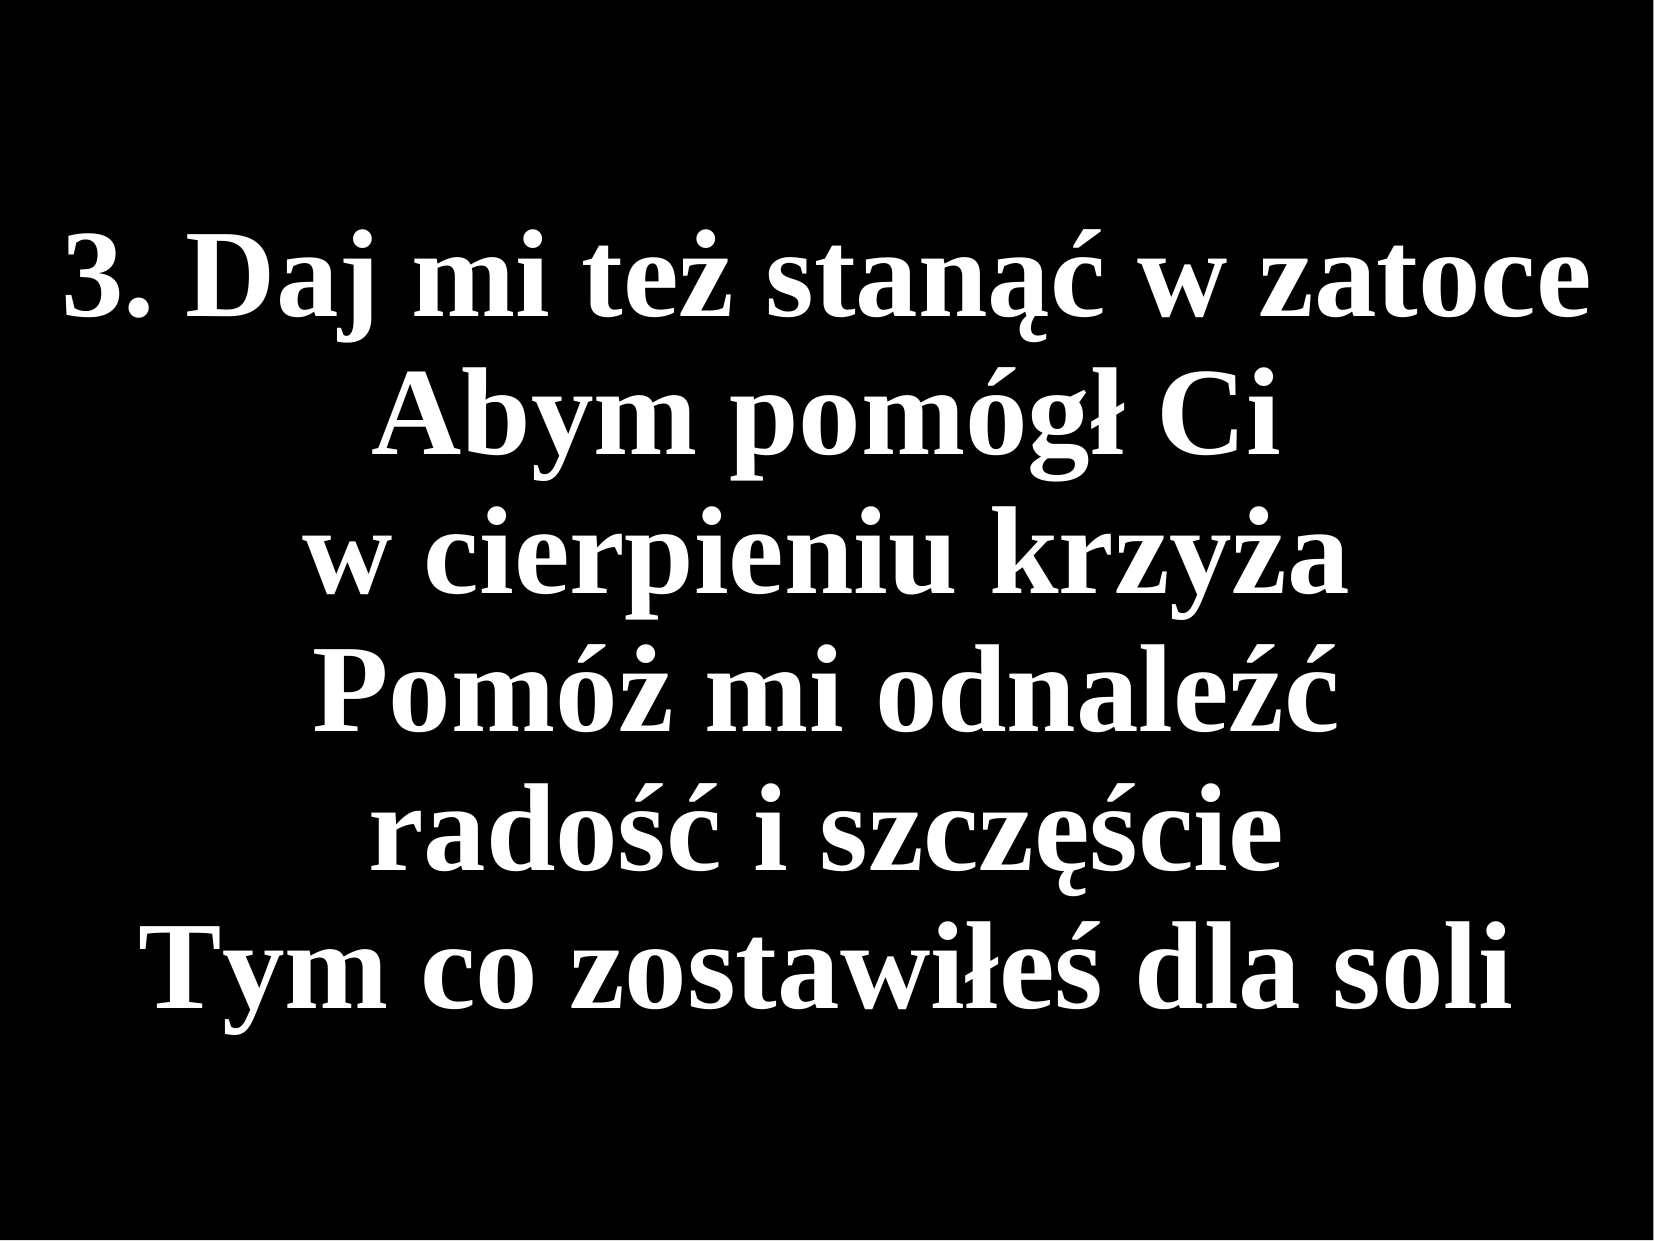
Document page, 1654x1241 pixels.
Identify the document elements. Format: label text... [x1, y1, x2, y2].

title 3. Daj mi też stanąć w zatoce Abym pomógł Ci w cierpieniu krzyża Pomóż mi odnaleźć radość i szczęście Tym co zostawiłeś dla soli [0, 0, 1654, 1241]
